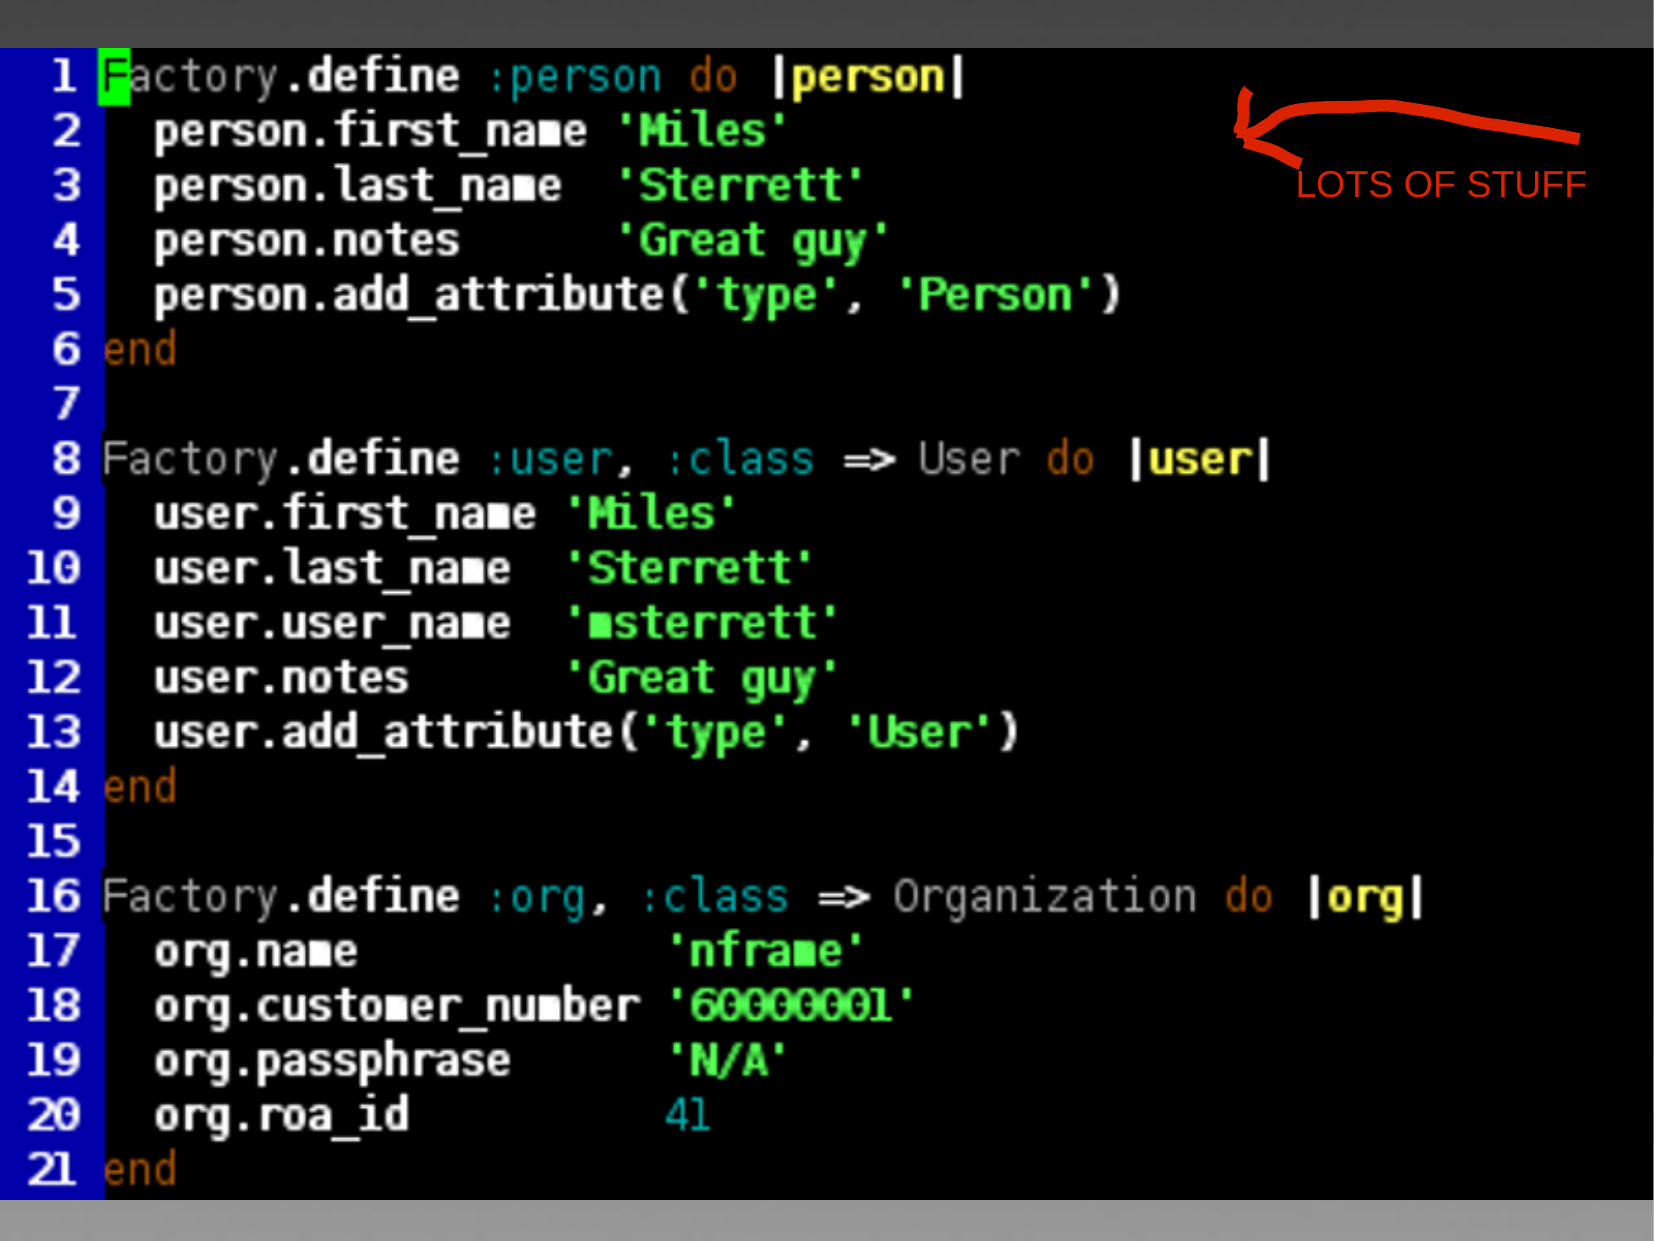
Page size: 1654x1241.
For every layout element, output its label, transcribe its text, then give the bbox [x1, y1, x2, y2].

picture [0, 0, 1654, 1241]
text_box LOTS OF STUFF [1275, 150, 1610, 219]
